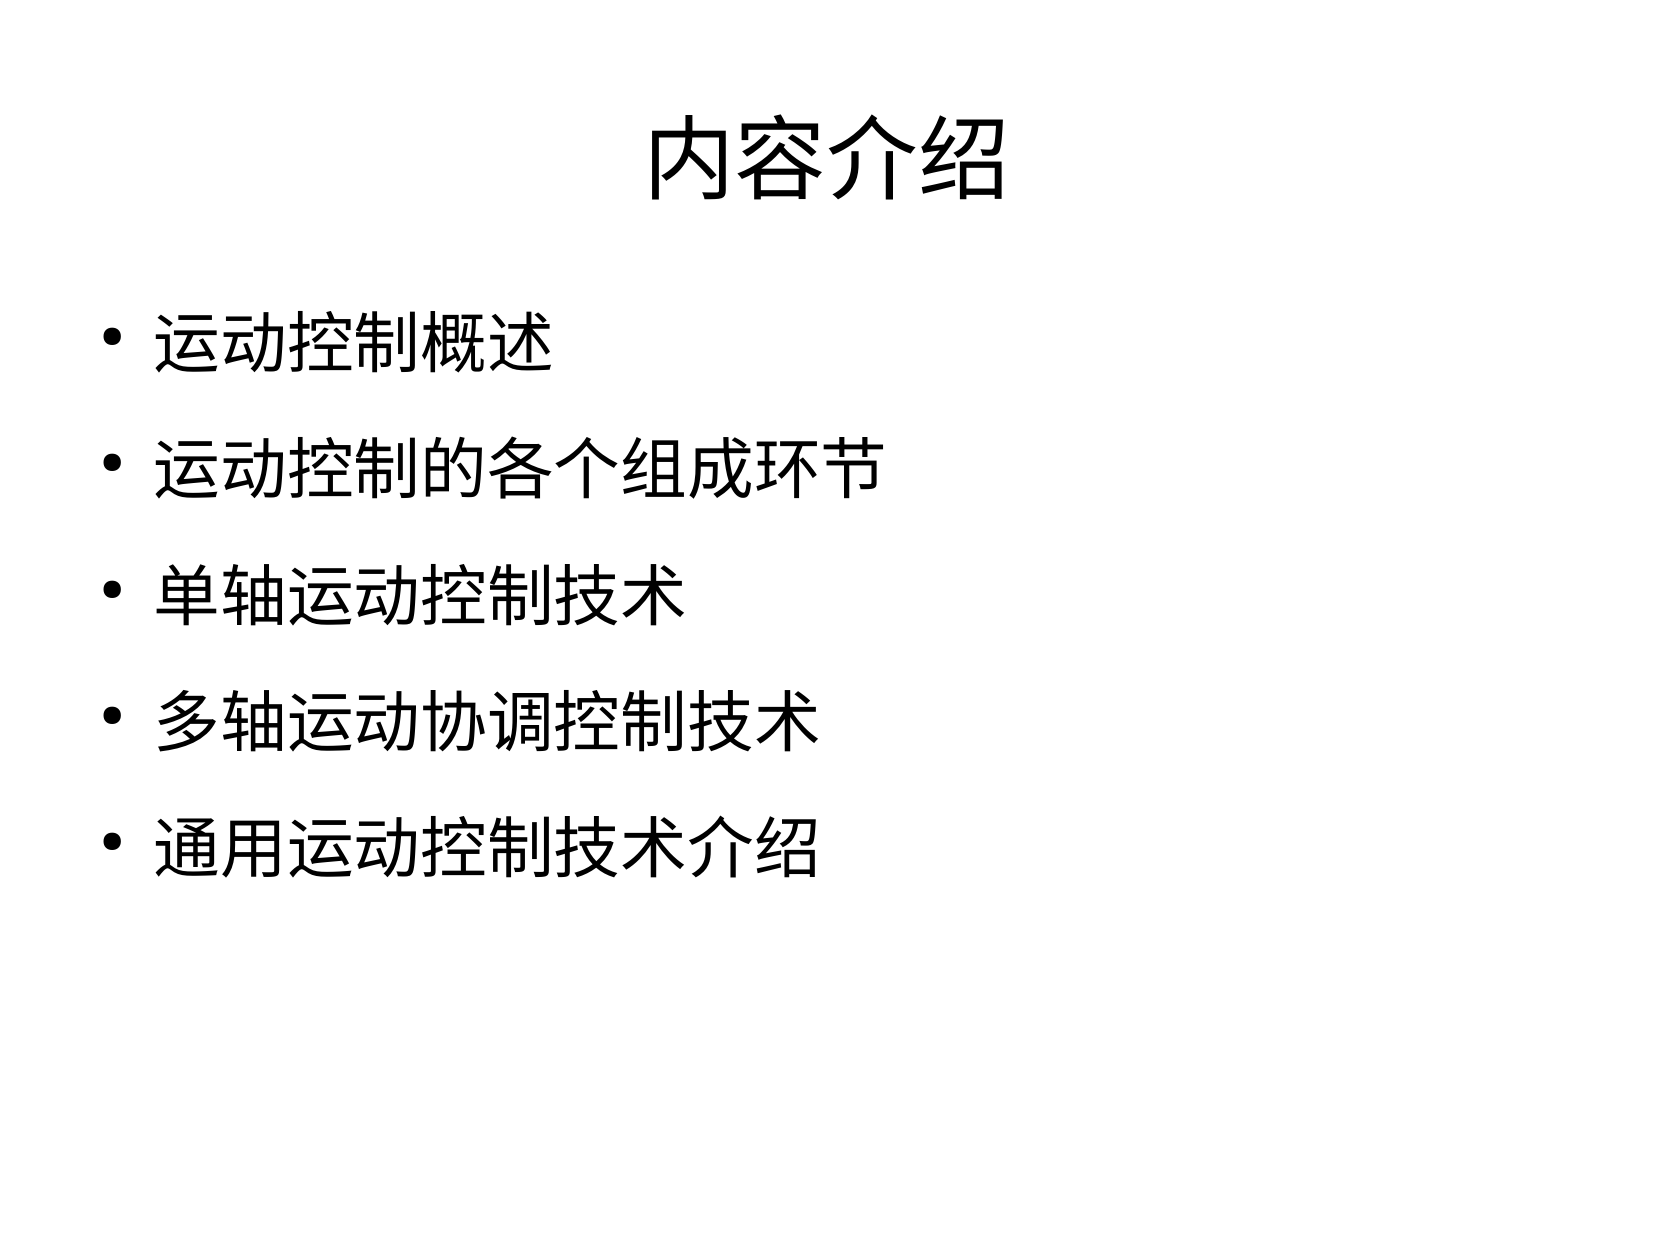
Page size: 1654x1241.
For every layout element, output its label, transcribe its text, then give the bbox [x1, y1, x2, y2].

title 内容介绍 [82, 49, 1571, 257]
list 运动控制概述 运动控制的各个组成环节 单轴运动控制技术 多轴运动协调控制技术 通用运动控制技术介绍 [82, 290, 1571, 1094]
